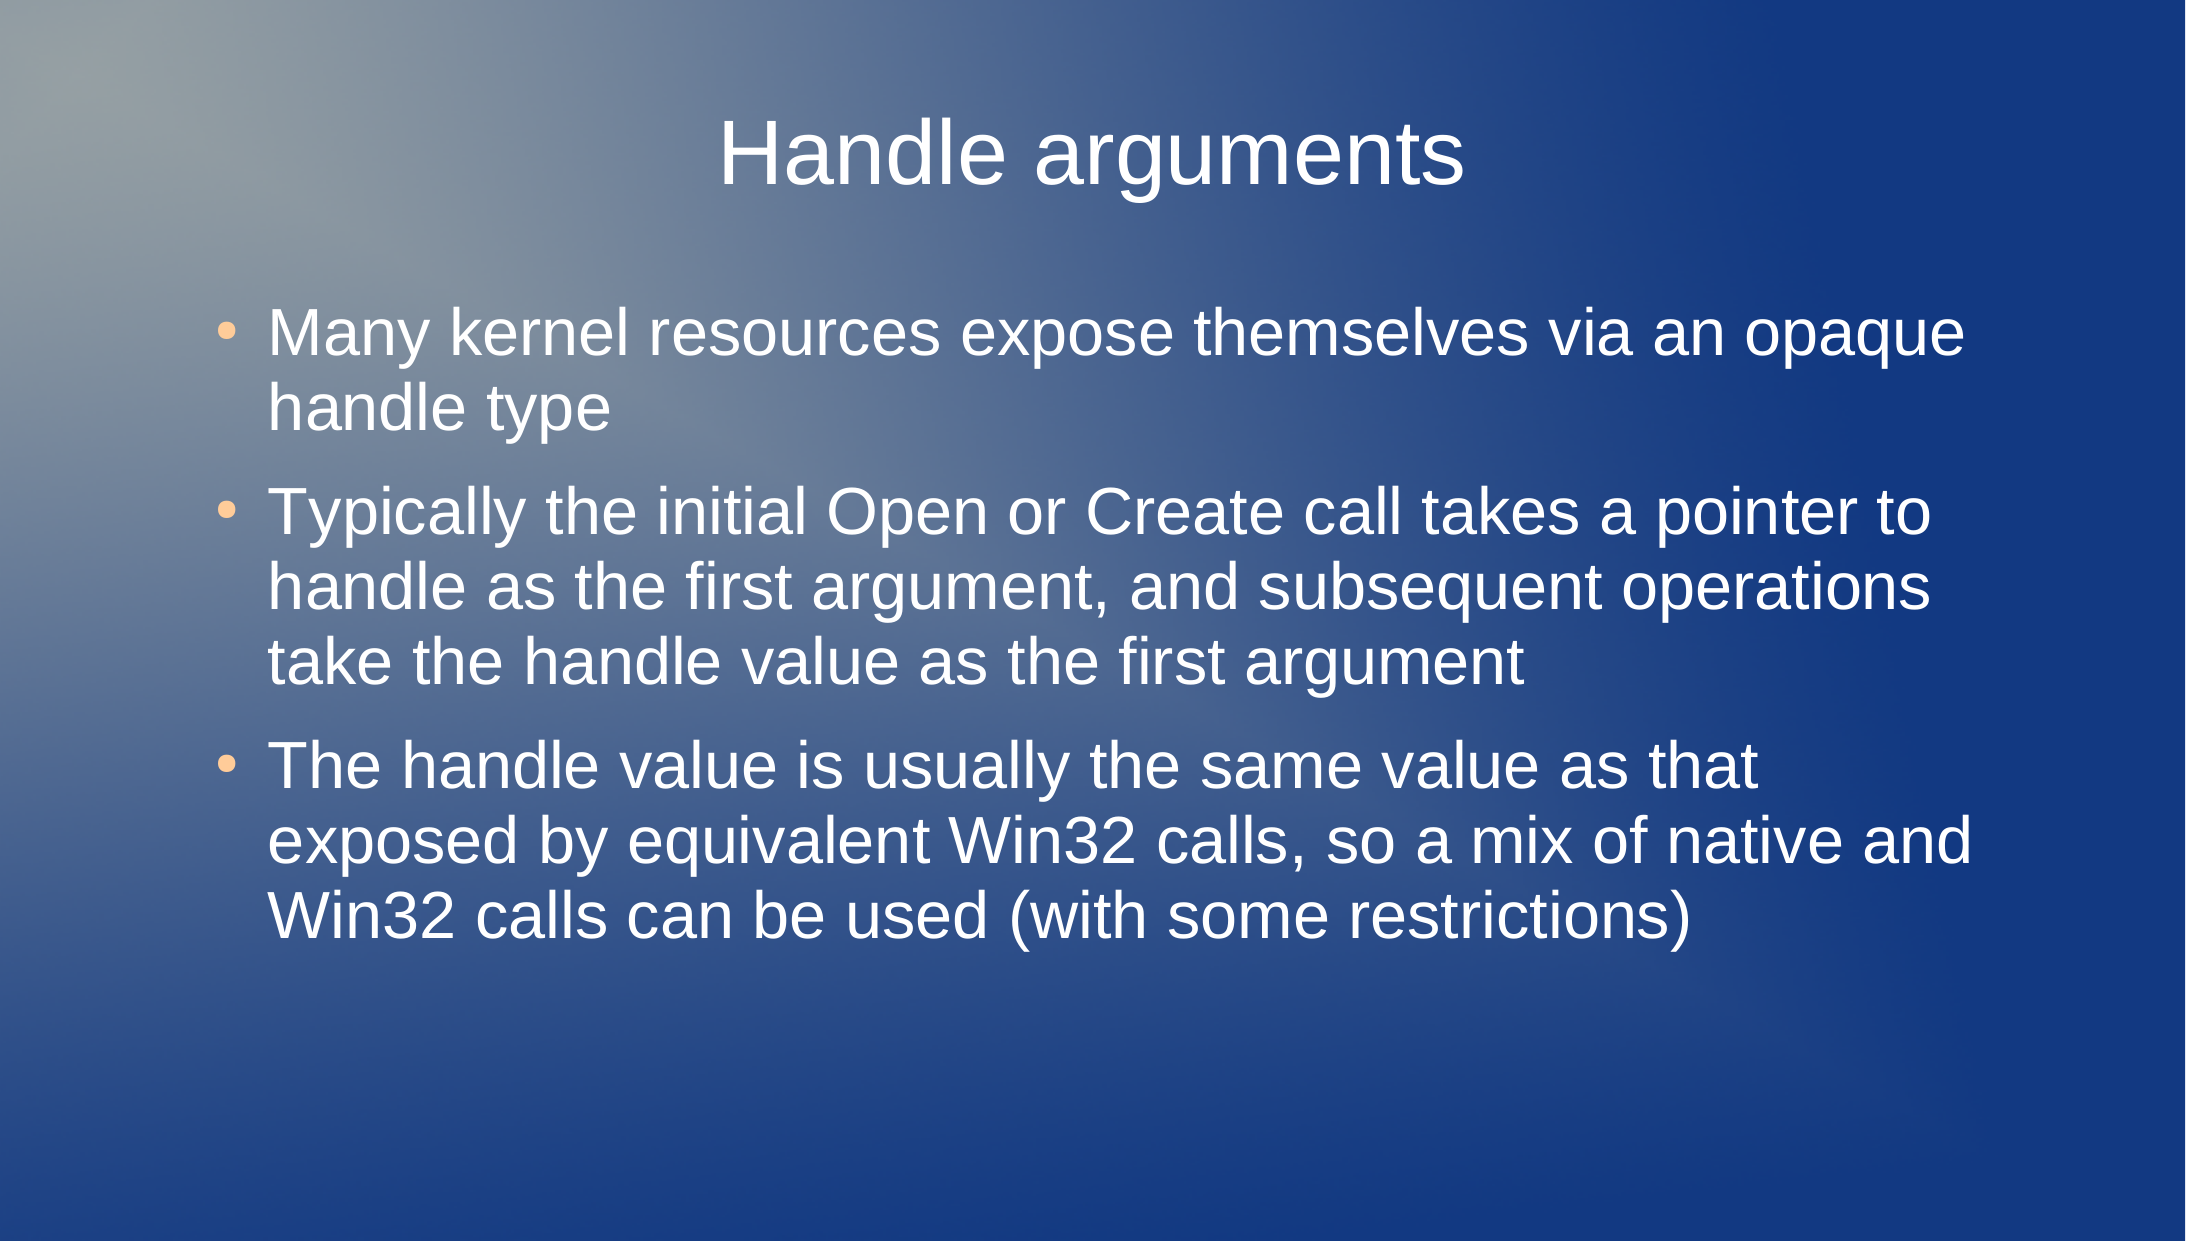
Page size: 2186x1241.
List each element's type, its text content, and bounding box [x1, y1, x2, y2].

title Handle arguments [109, 49, 2076, 257]
picture [0, 0, 2186, 1241]
list Many kernel resources expose themselves via an opaque handle type Typically the initial Open or Create call takes a pointer to handle as the first argument, and subsequent operations take the handle value as the first argument The handle value is usually the same value as that exposed by equivalent Win32 calls, so a mix of native and Win32 calls can be used (with some restrictions) [197, 295, 2022, 1204]
